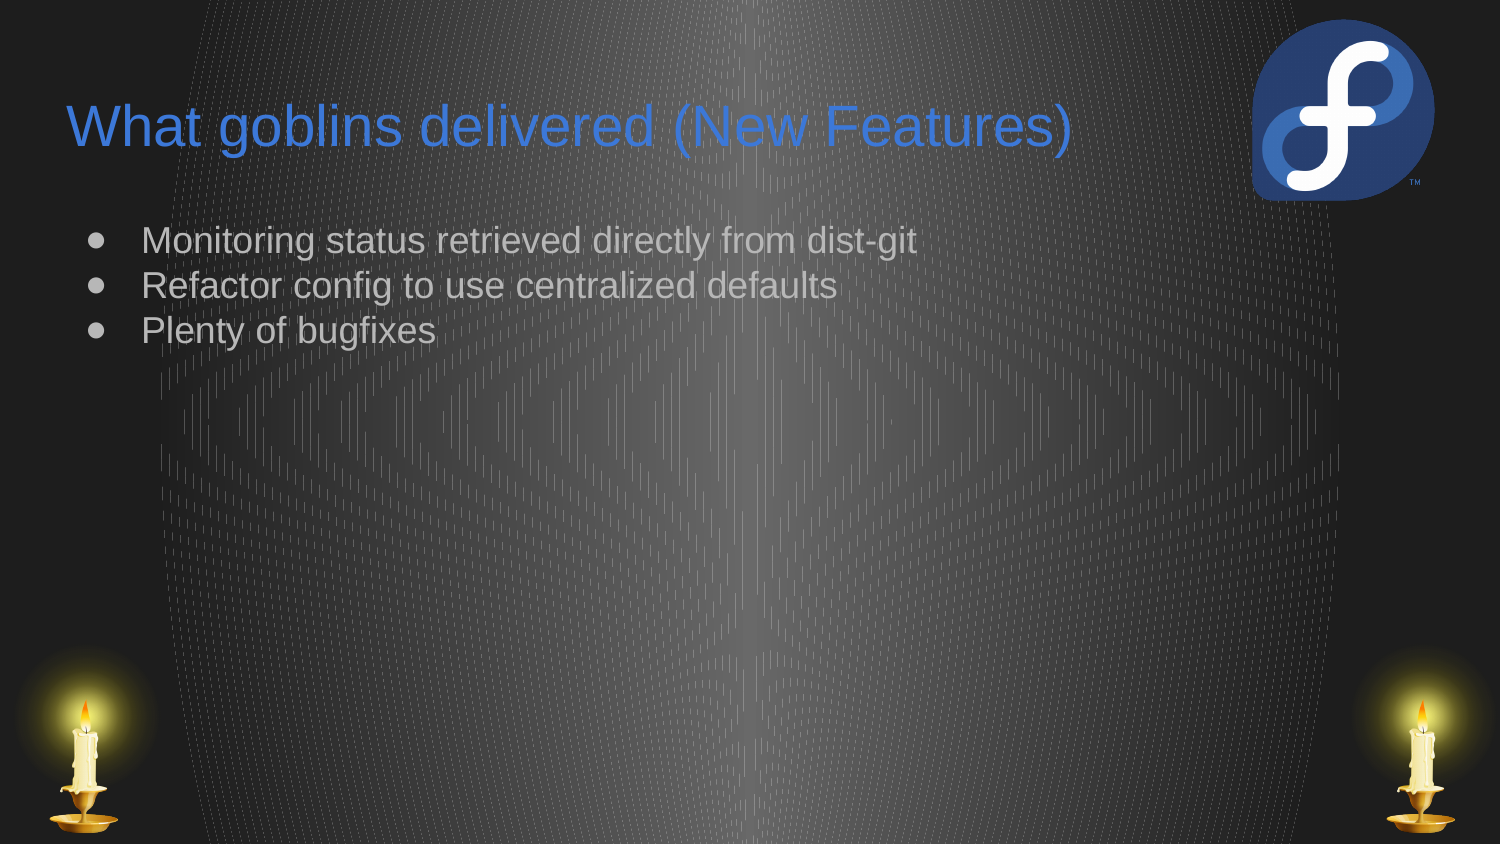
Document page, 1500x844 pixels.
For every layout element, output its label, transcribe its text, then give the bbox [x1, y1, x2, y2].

picture [1347, 640, 1500, 835]
picture [1252, 19, 1435, 201]
title What goblins delivered (New Features) [51, 72, 1252, 167]
picture [10, 640, 163, 835]
text_box Monitoring status retrieved directly from dist-git Refactor config to use centralized defaults Plenty of bugfixes [51, 200, 1434, 796]
